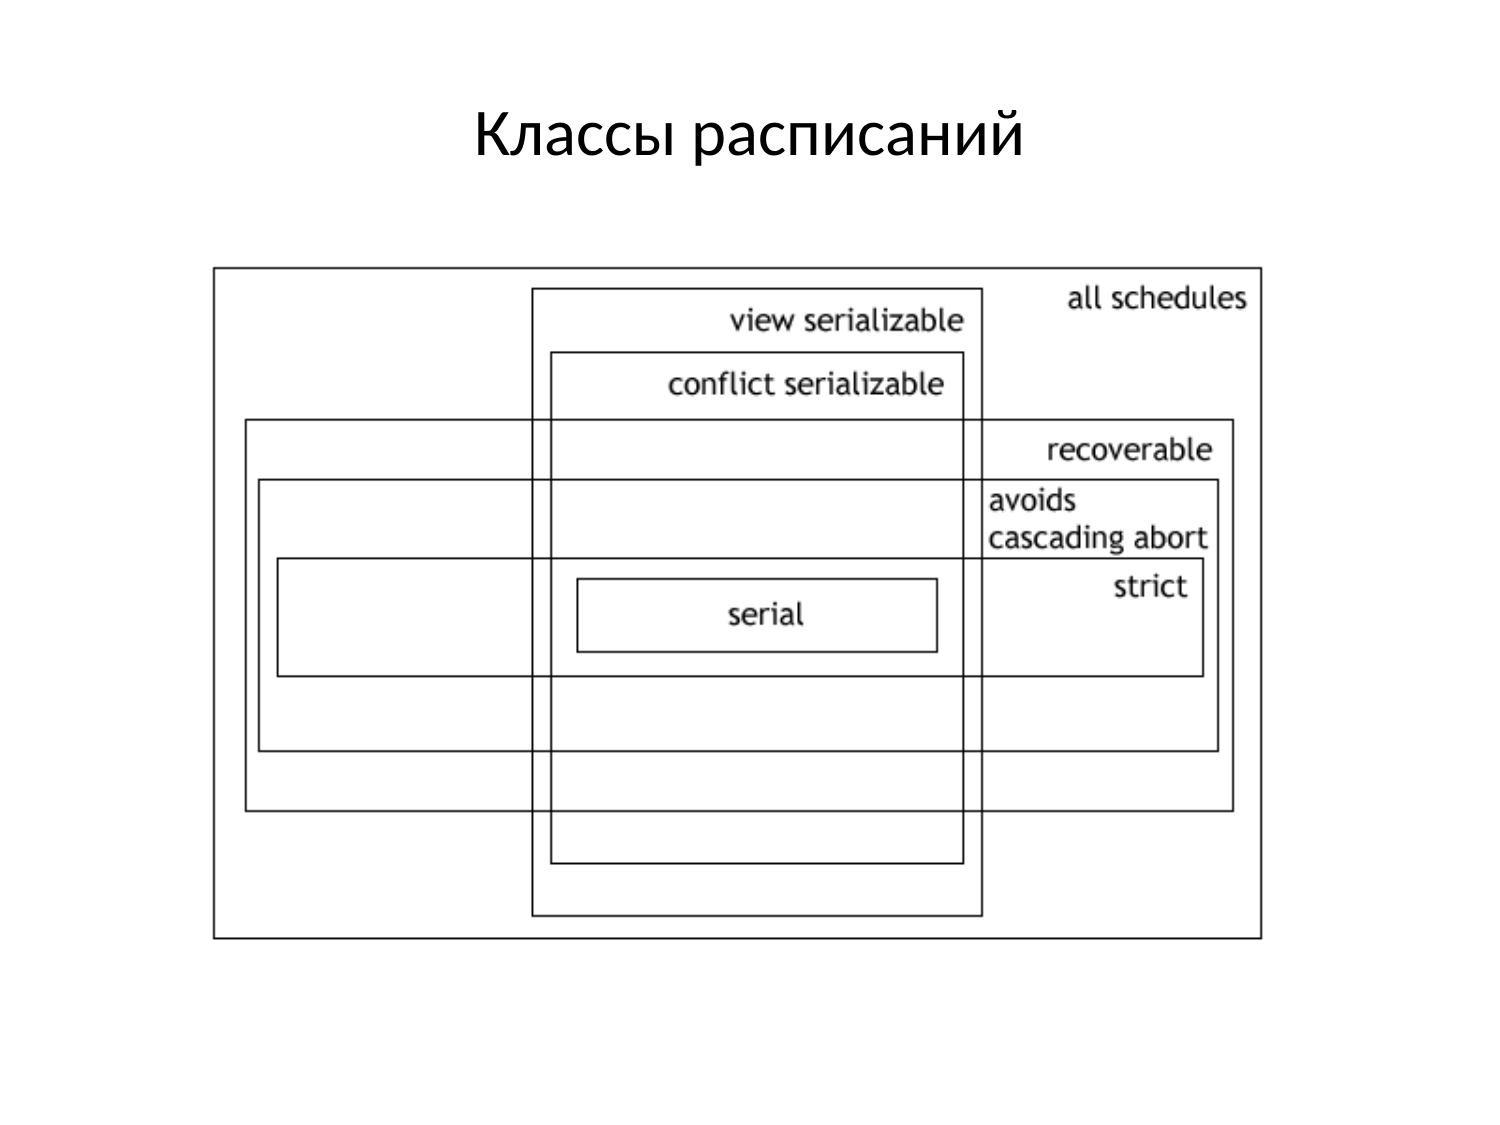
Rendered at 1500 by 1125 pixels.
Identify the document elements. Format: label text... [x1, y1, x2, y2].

picture [176, 232, 1300, 981]
title Классы расписаний [75, 45, 1426, 233]
